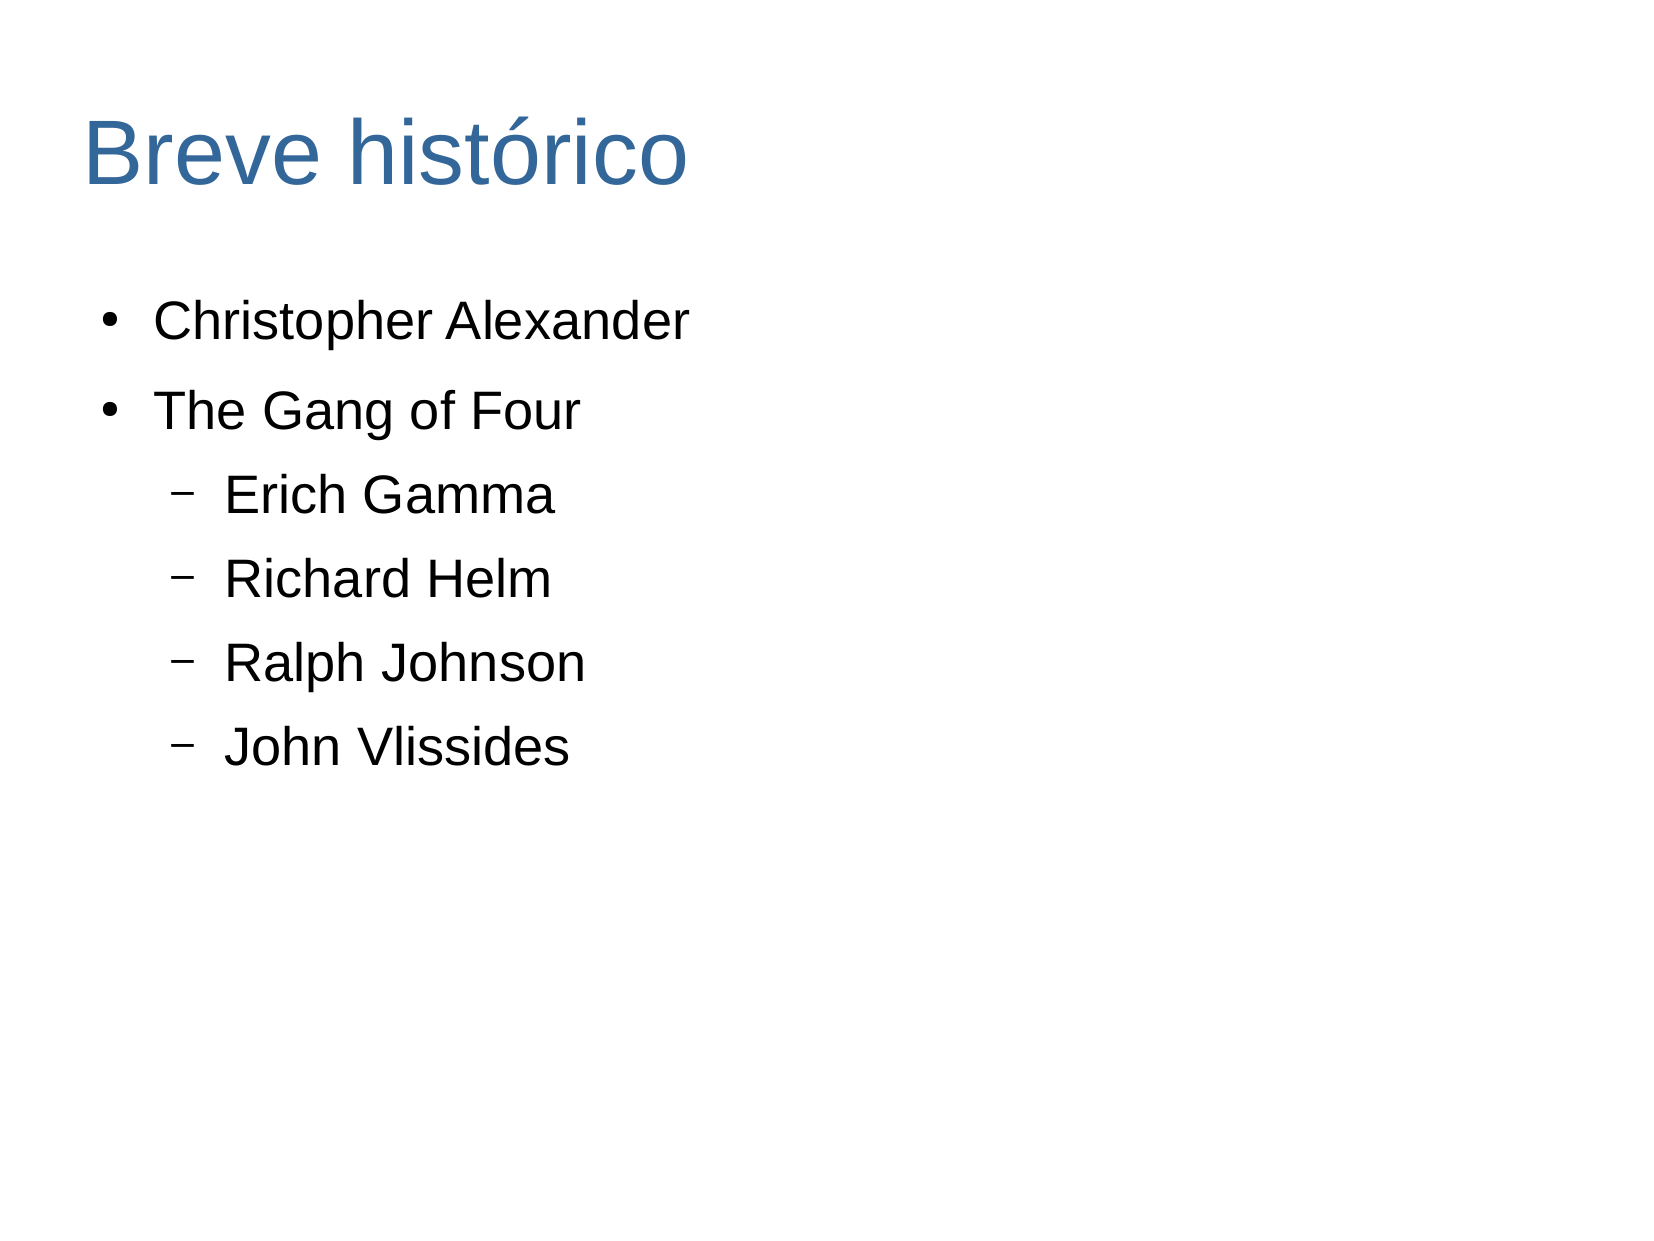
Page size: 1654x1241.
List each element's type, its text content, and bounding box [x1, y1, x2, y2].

list Christopher Alexander The Gang of Four Erich Gamma Richard Helm Ralph Johnson John Vlissides [82, 290, 1571, 1010]
title Breve histórico [82, 49, 1571, 257]
